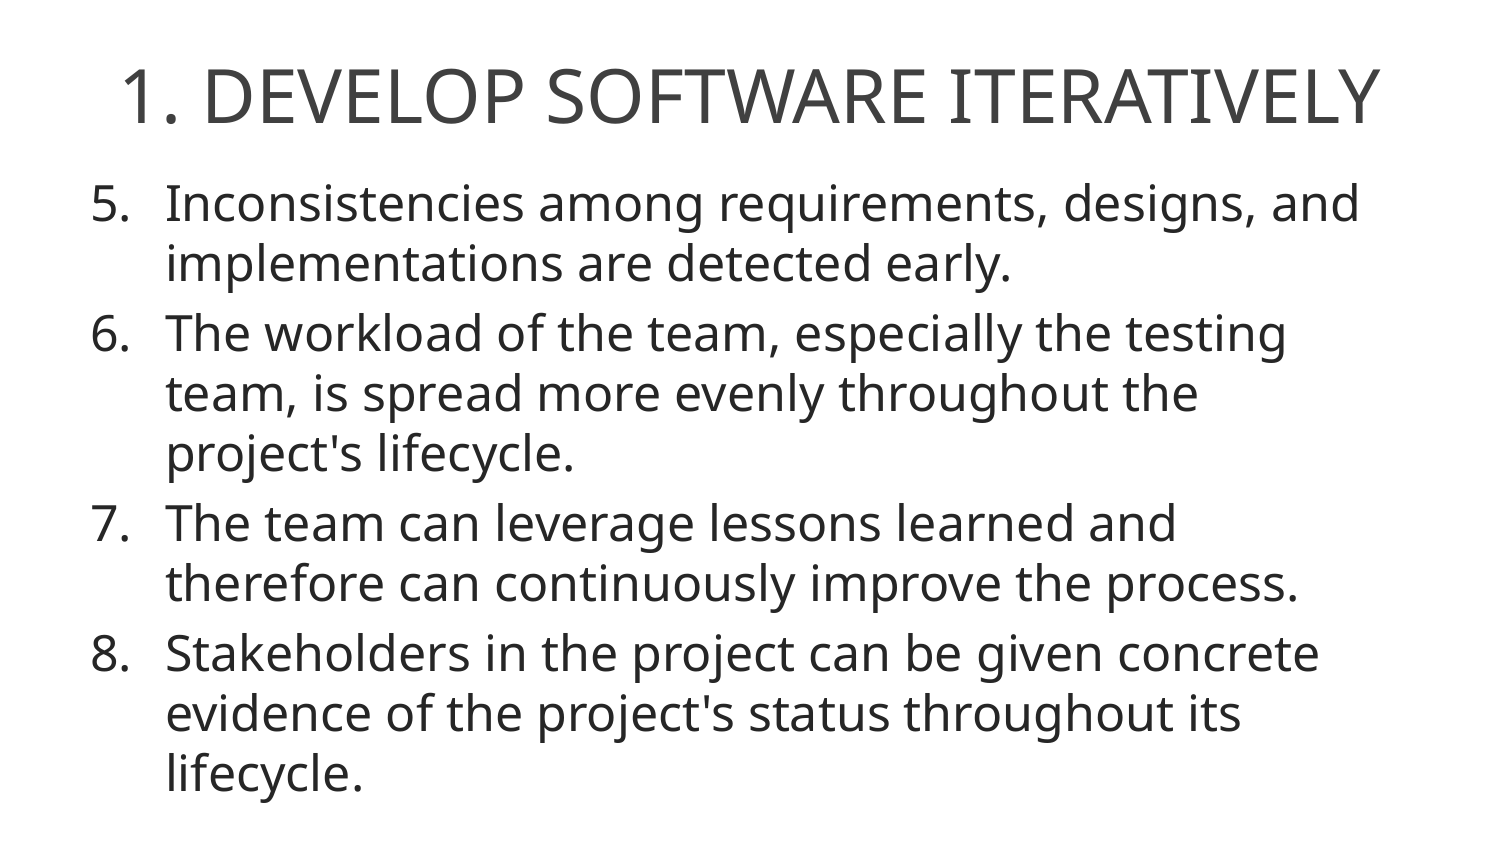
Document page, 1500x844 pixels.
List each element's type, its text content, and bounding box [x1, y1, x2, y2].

list Inconsistencies among requirements, designs, and implementations are detected early. The workload of the team, especially the testing team, is spread more evenly throughout the project's lifecycle. The team can leverage lessons learned and therefore can continuously improve the process. Stakeholders in the project can be given concrete evidence of the project's status throughout its lifecycle. [75, 163, 1425, 804]
title 1. Develop software iteratively [75, 23, 1425, 163]
